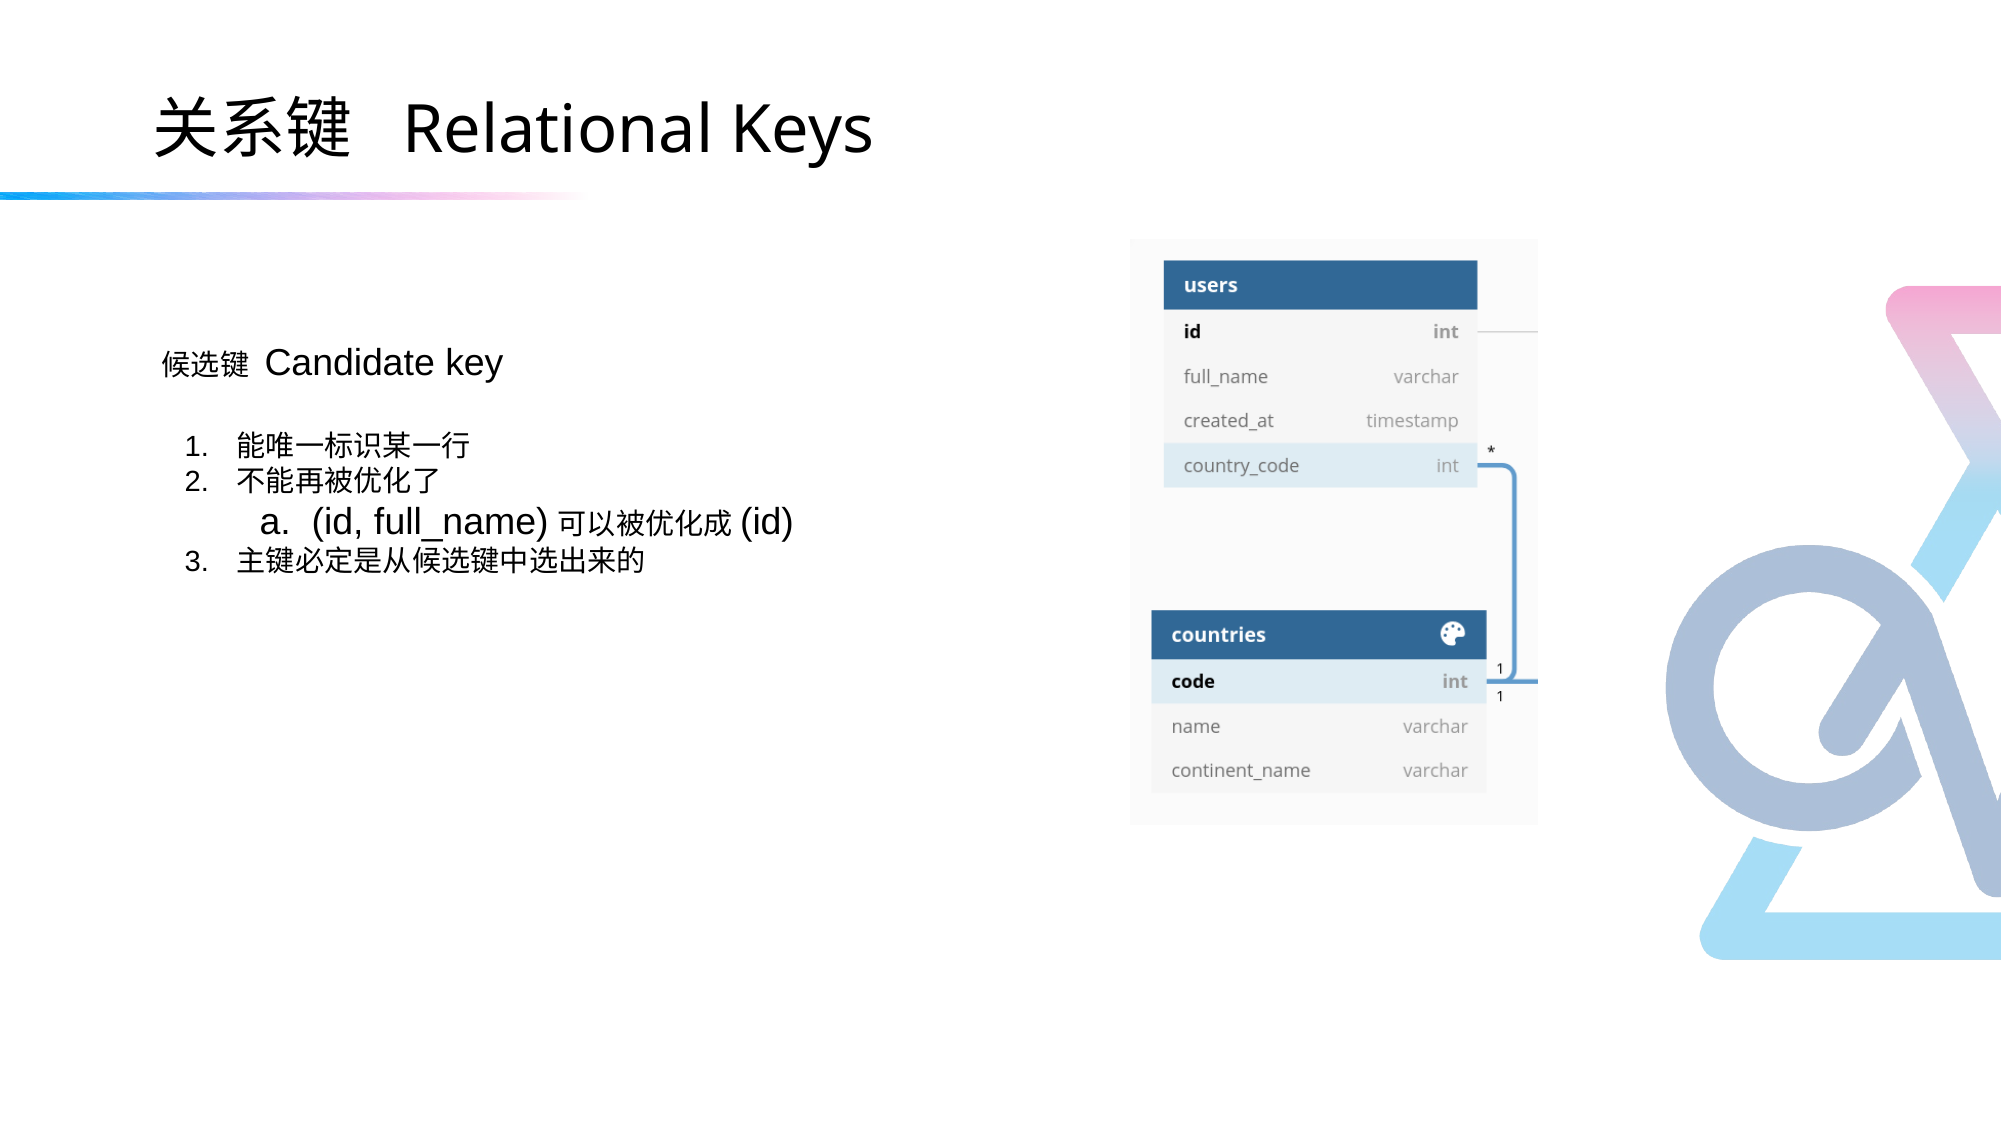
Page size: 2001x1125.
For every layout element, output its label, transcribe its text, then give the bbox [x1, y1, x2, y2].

picture [1130, 239, 1538, 826]
picture [7, 192, 19, 198]
picture [21, 192, 47, 200]
text_box 候选键 Candidate key 能唯一标识某一行 不能再被优化了 (id, full_name)可以被优化成(id) 主键必定是从候选键中选出来的 [146, 322, 863, 593]
title 关系键 Relational Keys [137, 46, 1863, 216]
